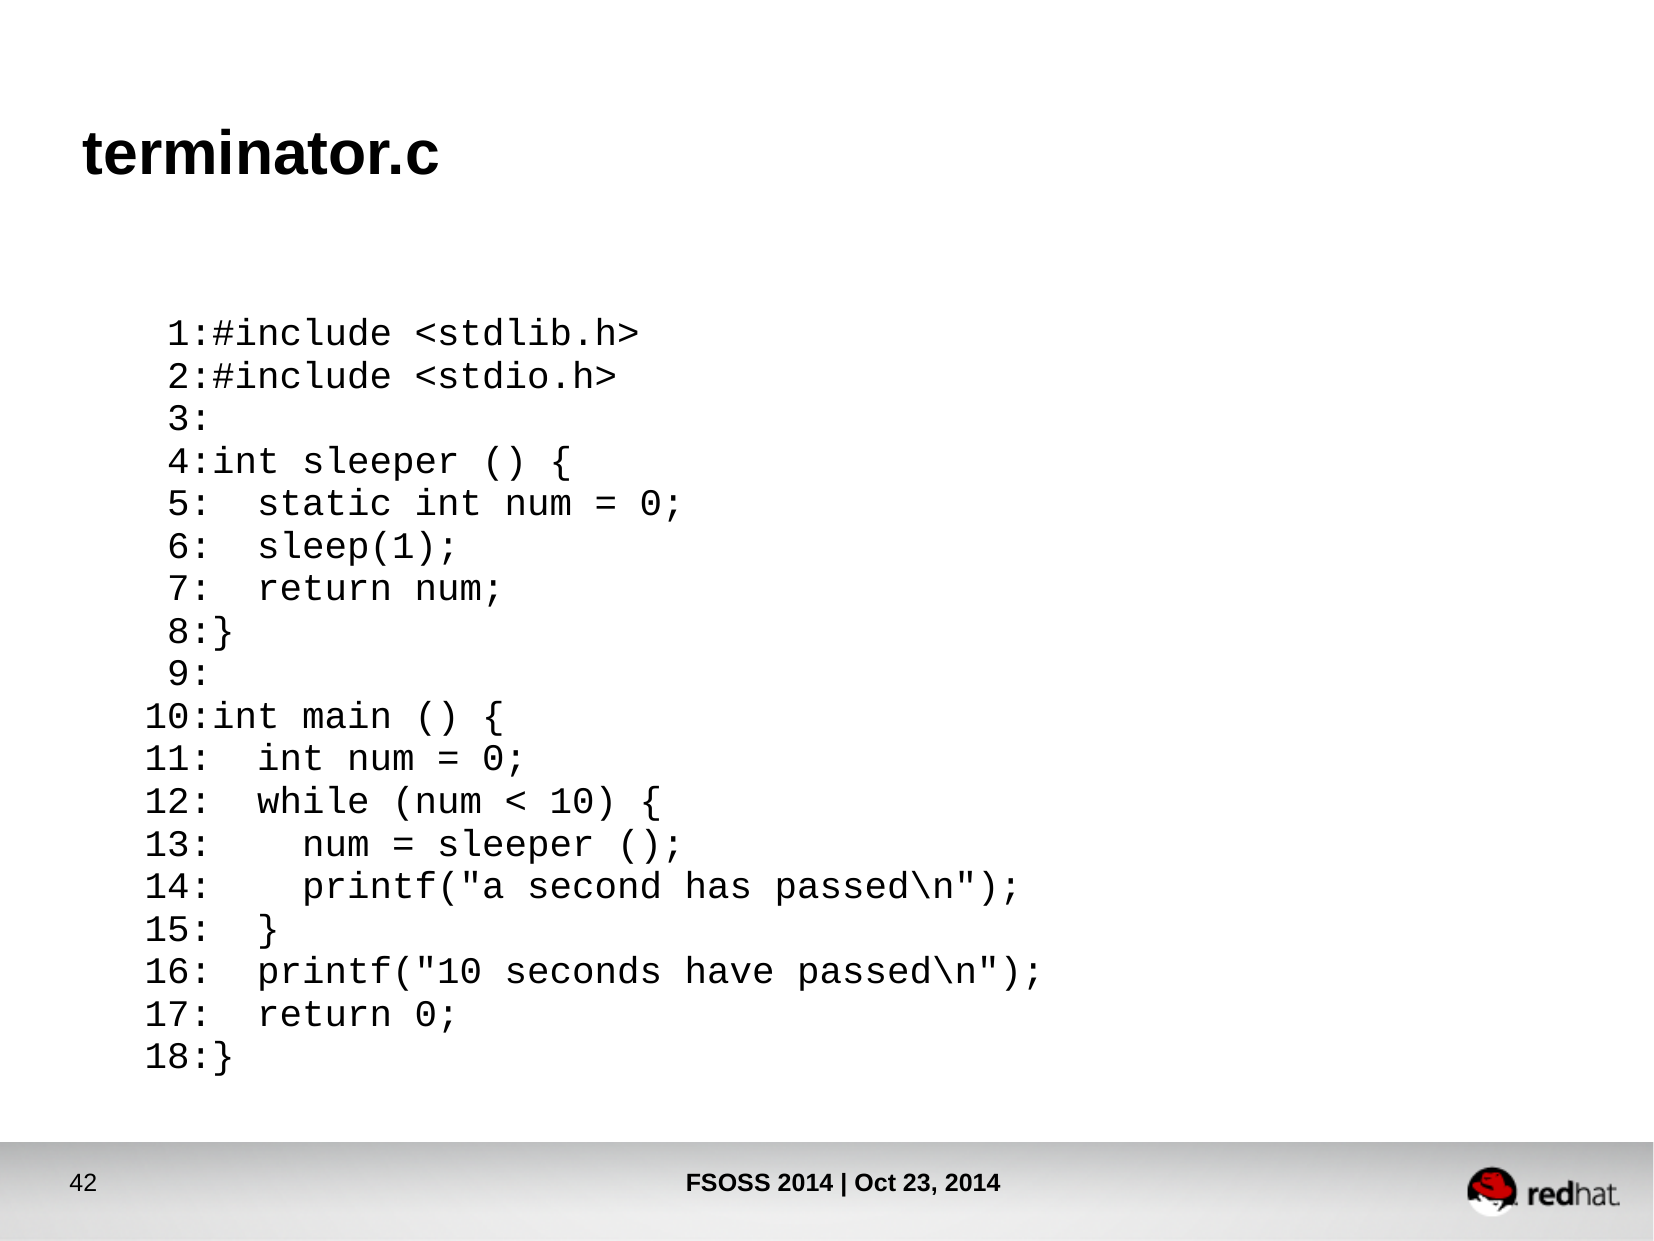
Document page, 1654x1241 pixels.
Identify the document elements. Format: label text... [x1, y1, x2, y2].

picture [0, 1142, 1654, 1241]
title terminator.c [82, 49, 1571, 257]
text_box 1:#include <stdlib.h> 2:#include <stdio.h> 3: 4:int sleeper () { 5: static int num = 0; 6: sleep(1); 7: return num; 8:} 9: 10:int main () { 11: int num = 0; 12: while (num < 10) { 13: num = sleeper (); 14: printf("a second has passed\n"); 15: } 16: printf("10 seconds have passed\n"); 17: return 0; 18:} [129, 307, 1501, 1130]
